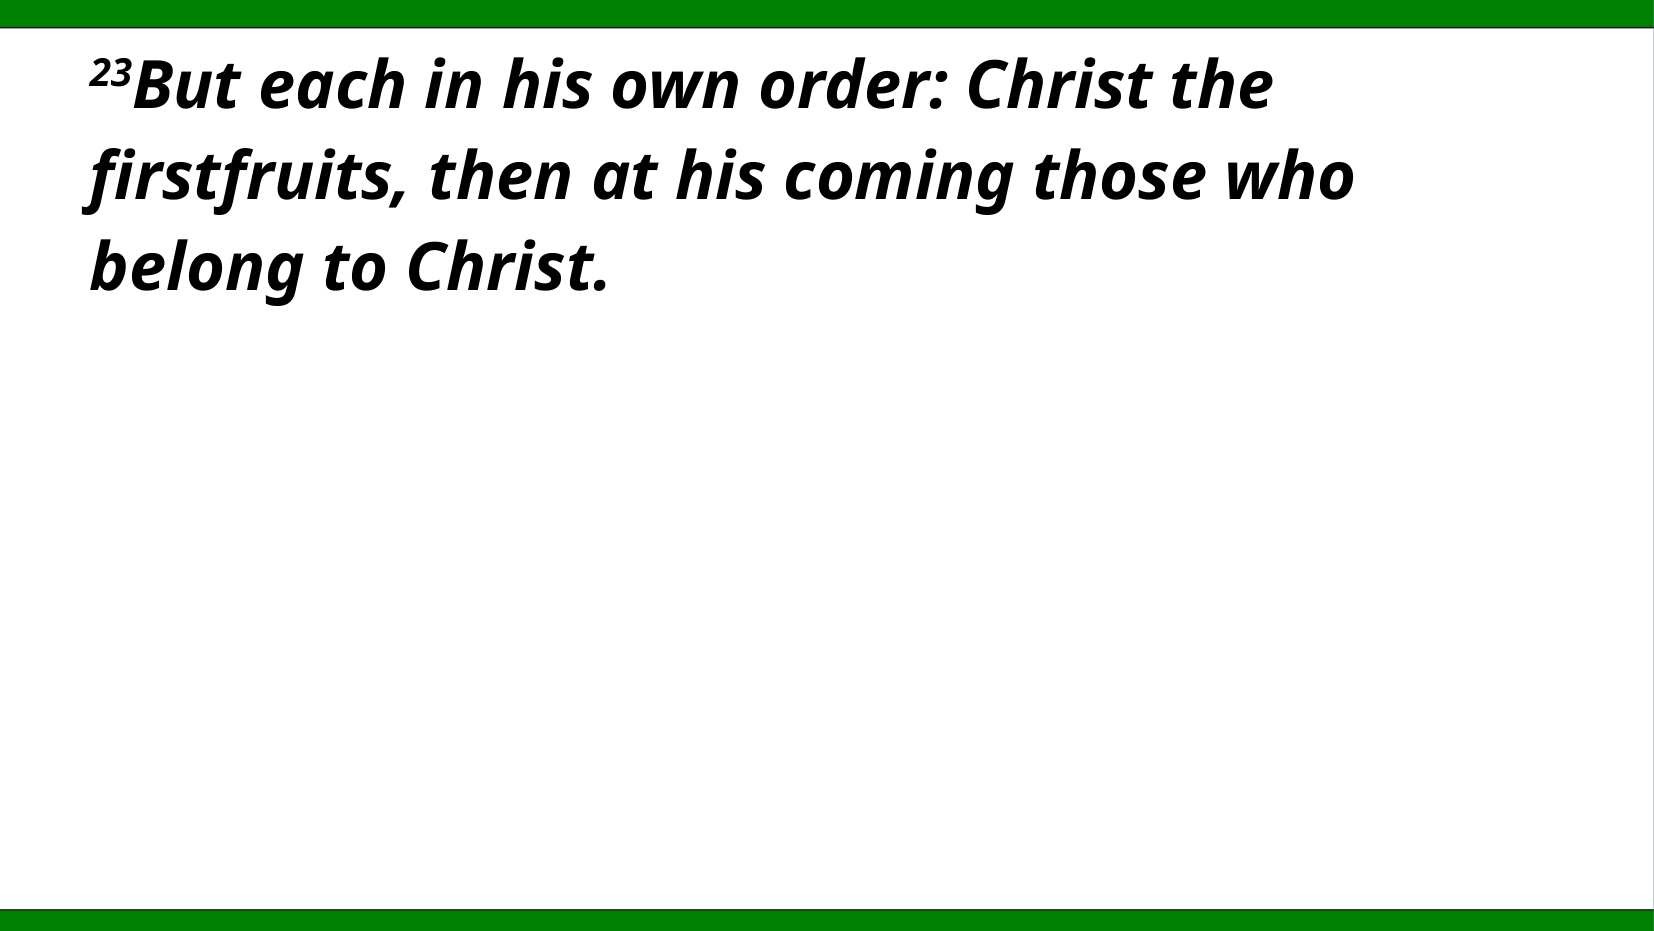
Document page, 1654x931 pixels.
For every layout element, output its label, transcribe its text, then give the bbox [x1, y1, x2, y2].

text_box 23But each in his own order: Christ the firstfruits, then at his coming those who belong to Christ. [75, 30, 1576, 223]
picture [0, 0, 1654, 931]
